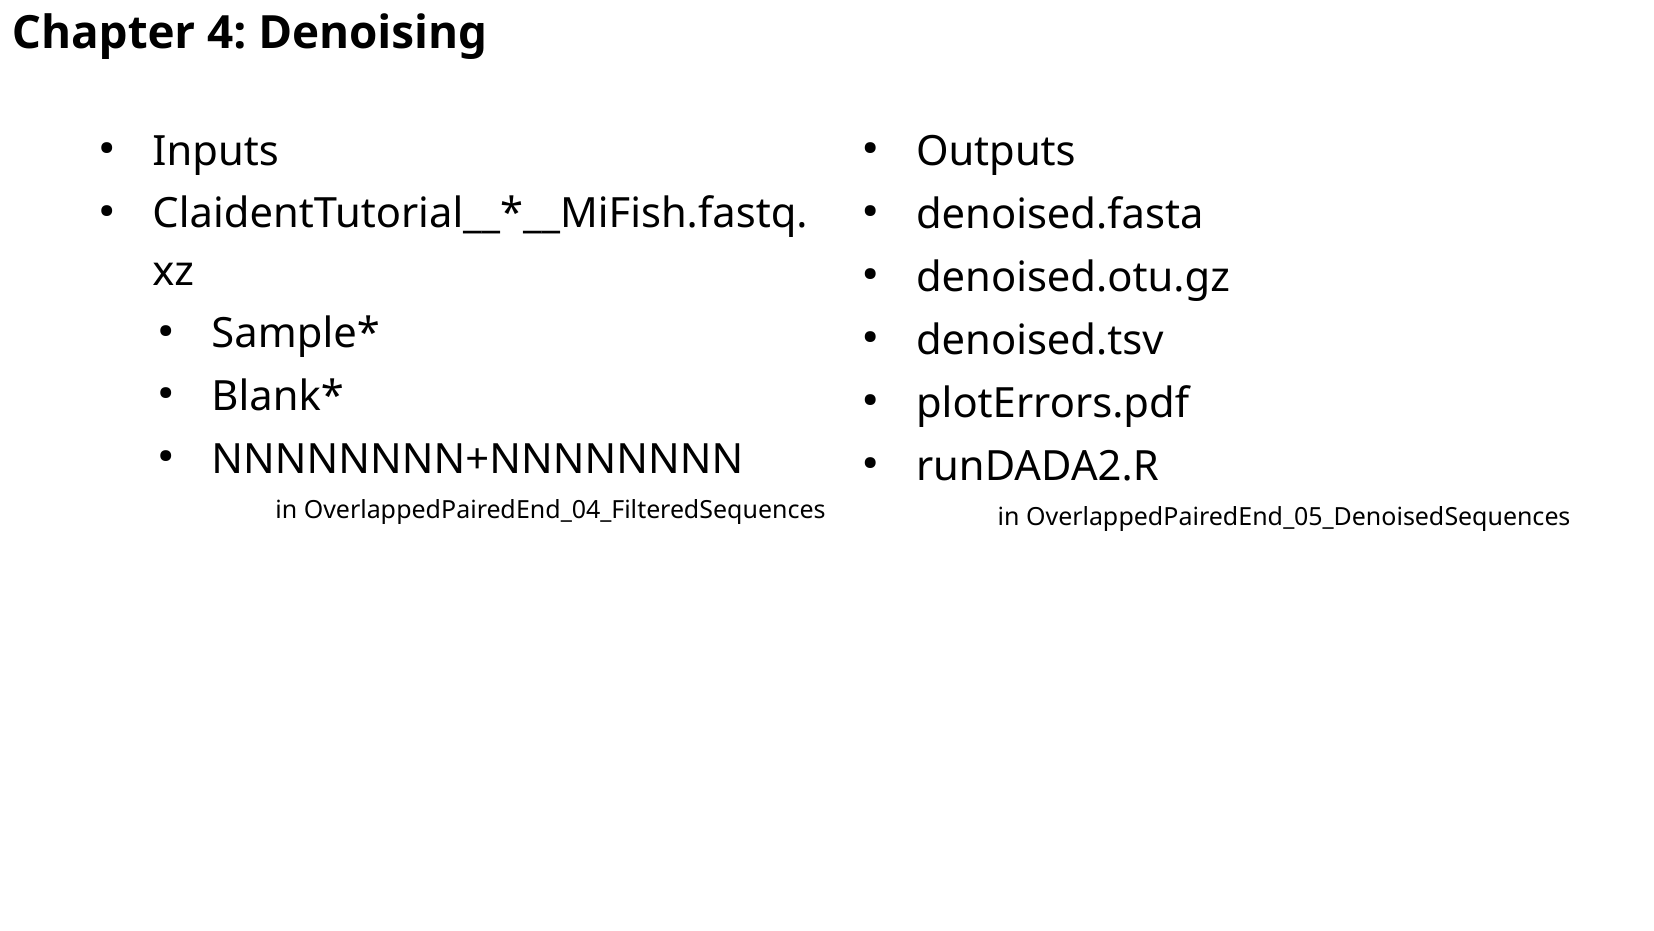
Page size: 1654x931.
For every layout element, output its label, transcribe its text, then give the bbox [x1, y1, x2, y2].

list Inputs ClaidentTutorial__*__MiFish.fastq.xz Sample* Blank* NNNNNNNN+NNNNNNNN in OverlappedPairedEnd_04_FilteredSequences [81, 120, 827, 809]
list Outputs denoised.fasta denoised.otu.gz denoised.tsv plotErrors.pdf runDADA2.R in OverlappedPairedEnd_05_DenoisedSequences [845, 120, 1572, 759]
title Chapter 4: Denoising [11, 0, 1642, 130]
